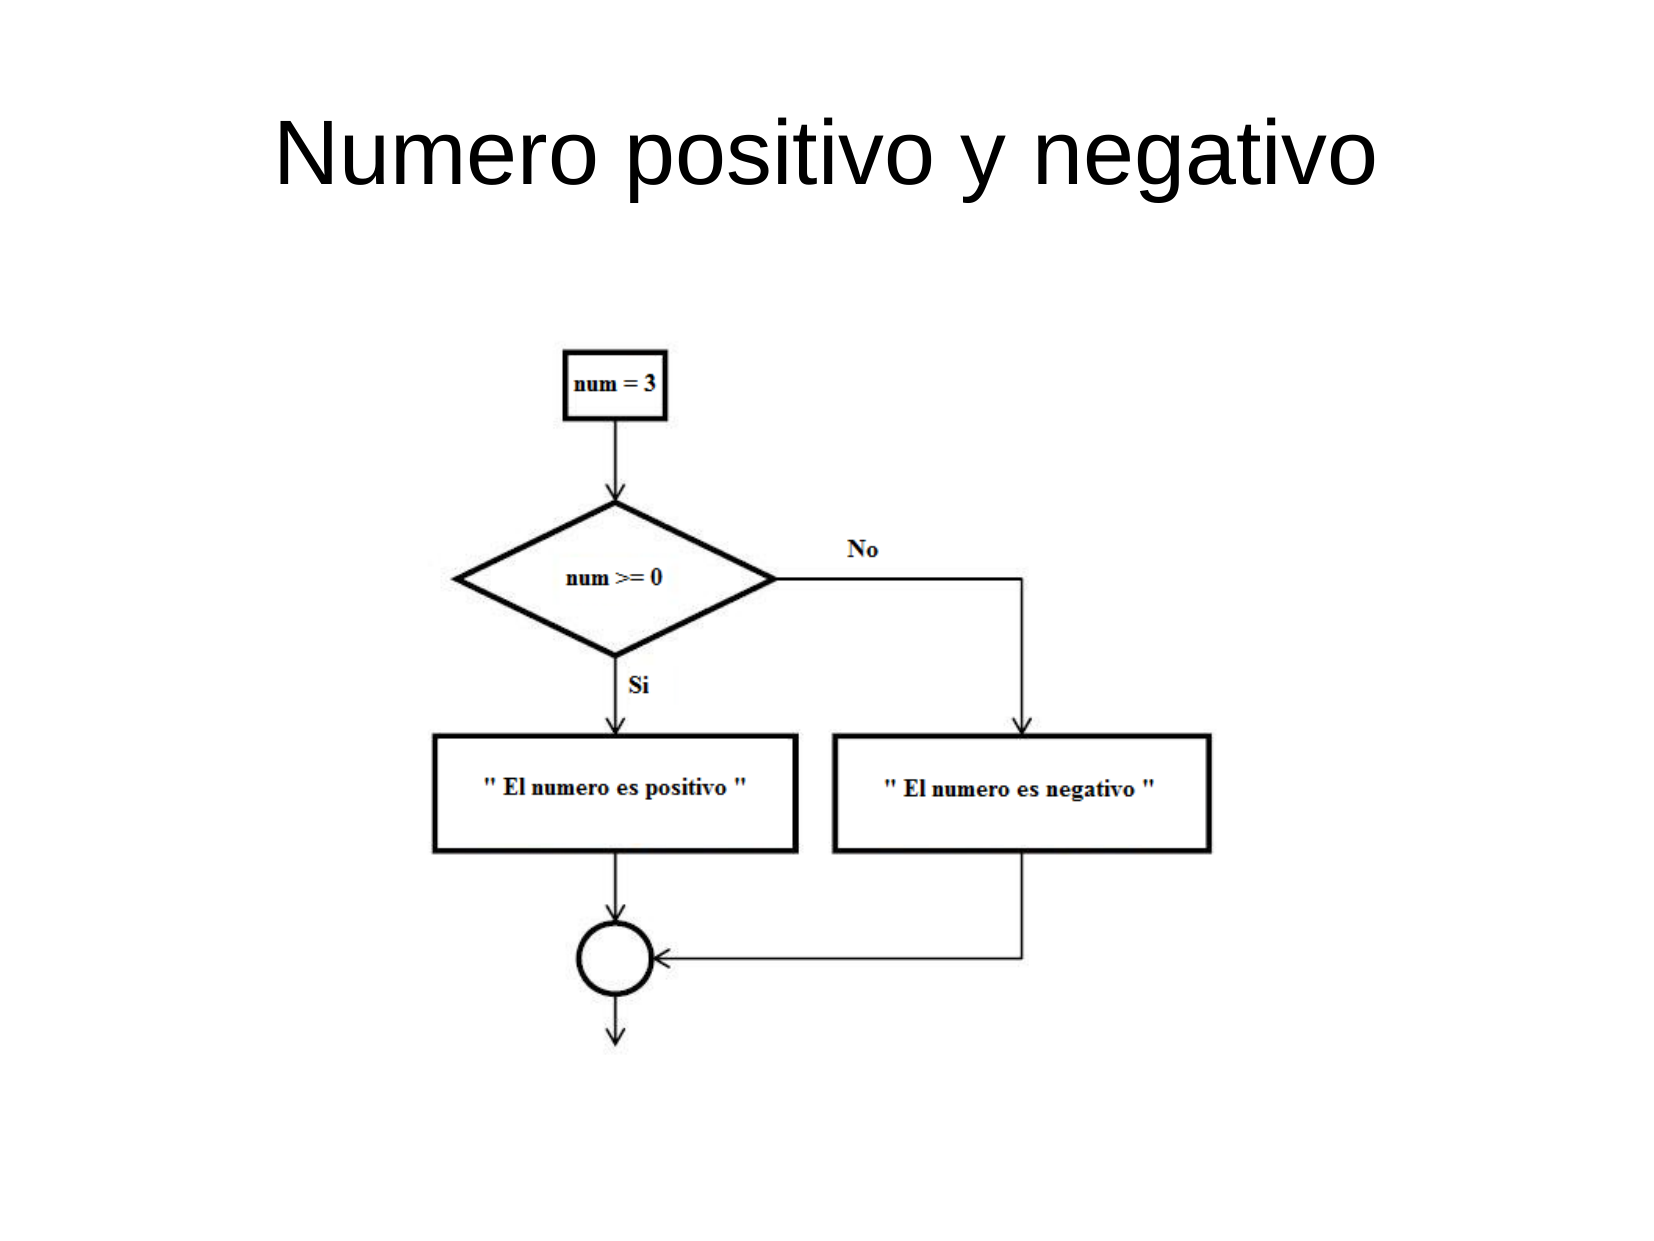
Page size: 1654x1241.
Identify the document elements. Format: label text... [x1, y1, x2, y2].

picture [408, 332, 1237, 1069]
title Numero positivo y negativo [82, 49, 1571, 257]
